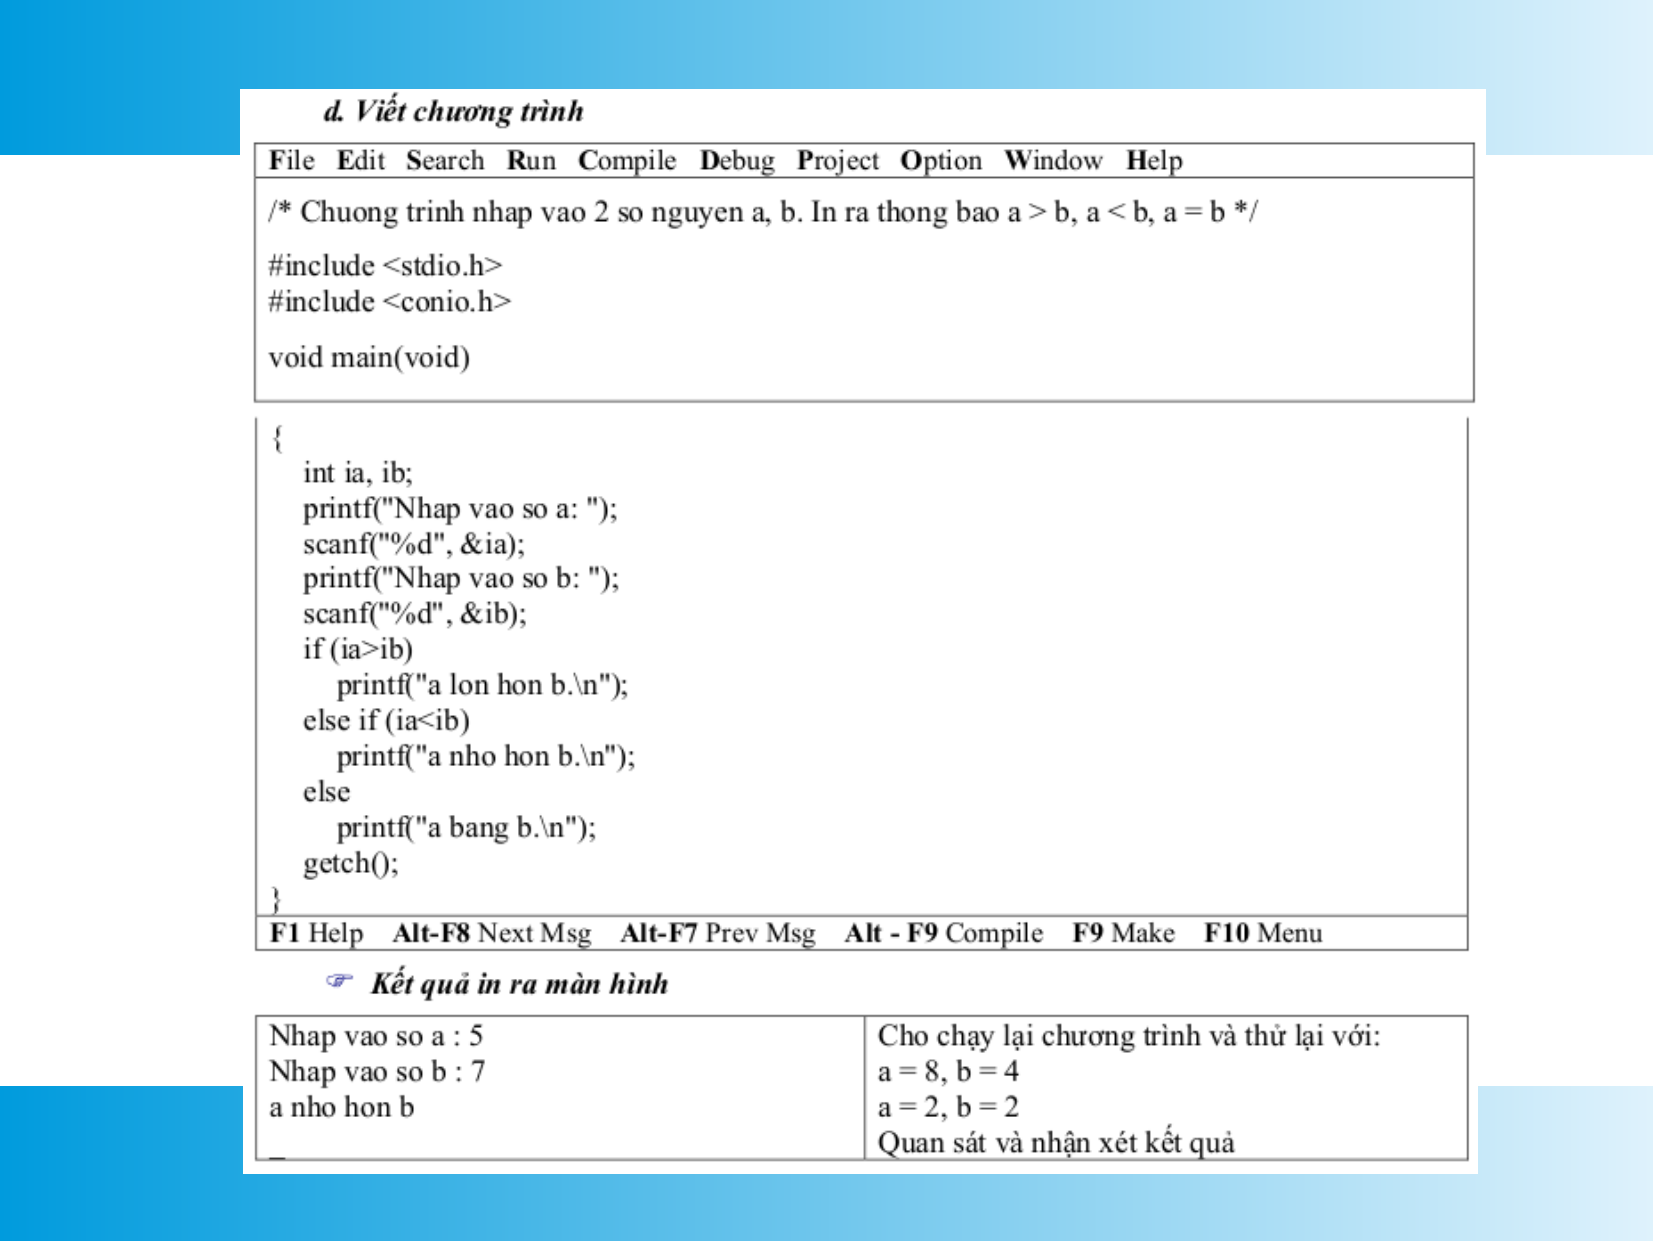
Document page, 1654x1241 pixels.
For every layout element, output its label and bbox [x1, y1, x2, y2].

picture [240, 89, 1486, 1174]
